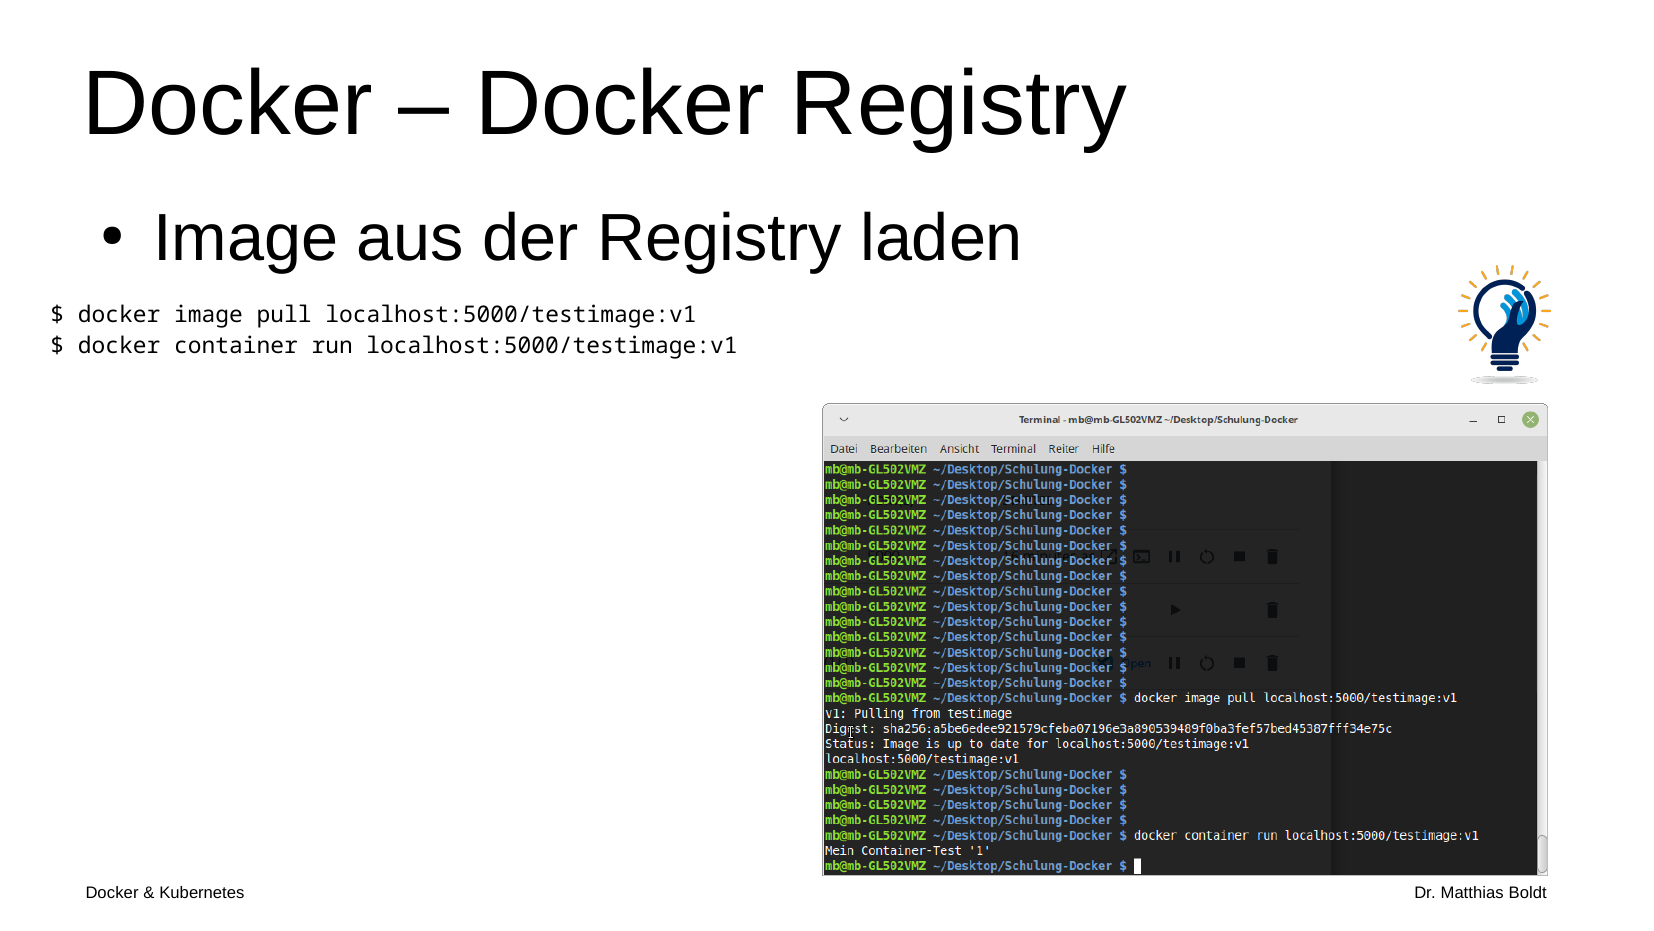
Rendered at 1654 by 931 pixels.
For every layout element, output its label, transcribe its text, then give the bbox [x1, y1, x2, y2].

picture [1458, 265, 1551, 384]
picture [822, 403, 1548, 876]
list Image aus der Registry laden [82, 199, 1501, 845]
title Docker – Docker Registry [82, 25, 1571, 181]
text_box Docker & Kubernetes Dr. Matthias Boldt [70, 875, 1563, 910]
text_box $ docker image pull localhost:5000/testimage:v1 $ docker container run localhost:5000/testimage:v1 [35, 290, 1347, 391]
